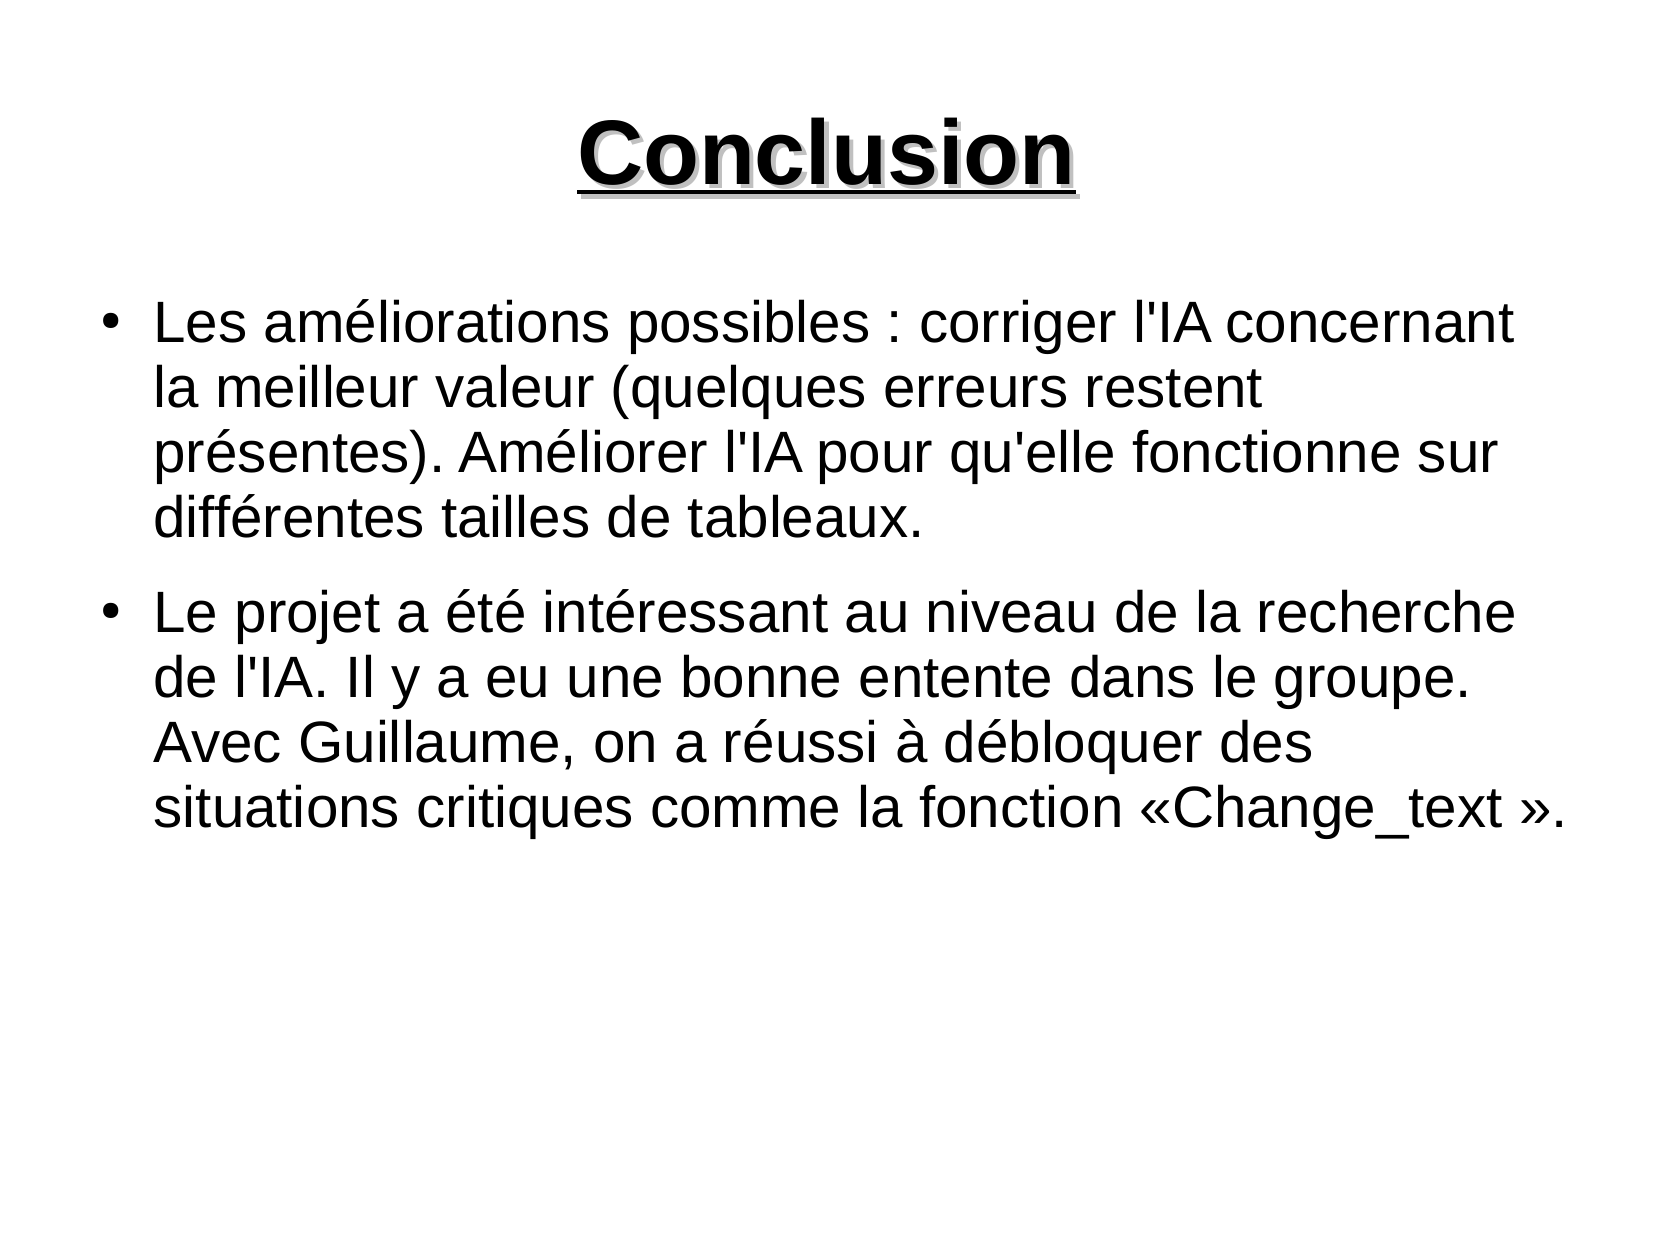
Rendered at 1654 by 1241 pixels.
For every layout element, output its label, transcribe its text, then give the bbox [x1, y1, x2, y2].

list Les améliorations possibles : corriger l'IA concernant la meilleur valeur (quelques erreurs restent présentes). Améliorer l'IA pour qu'elle fonctionne sur différentes tailles de tableaux. Le projet a été intéressant au niveau de la recherche de l'IA. Il y a eu une bonne entente dans le groupe. Avec Guillaume, on a réussi à débloquer des situations critiques comme la fonction «Change_text ». [82, 290, 1571, 1109]
title Conclusion [82, 49, 1571, 257]
